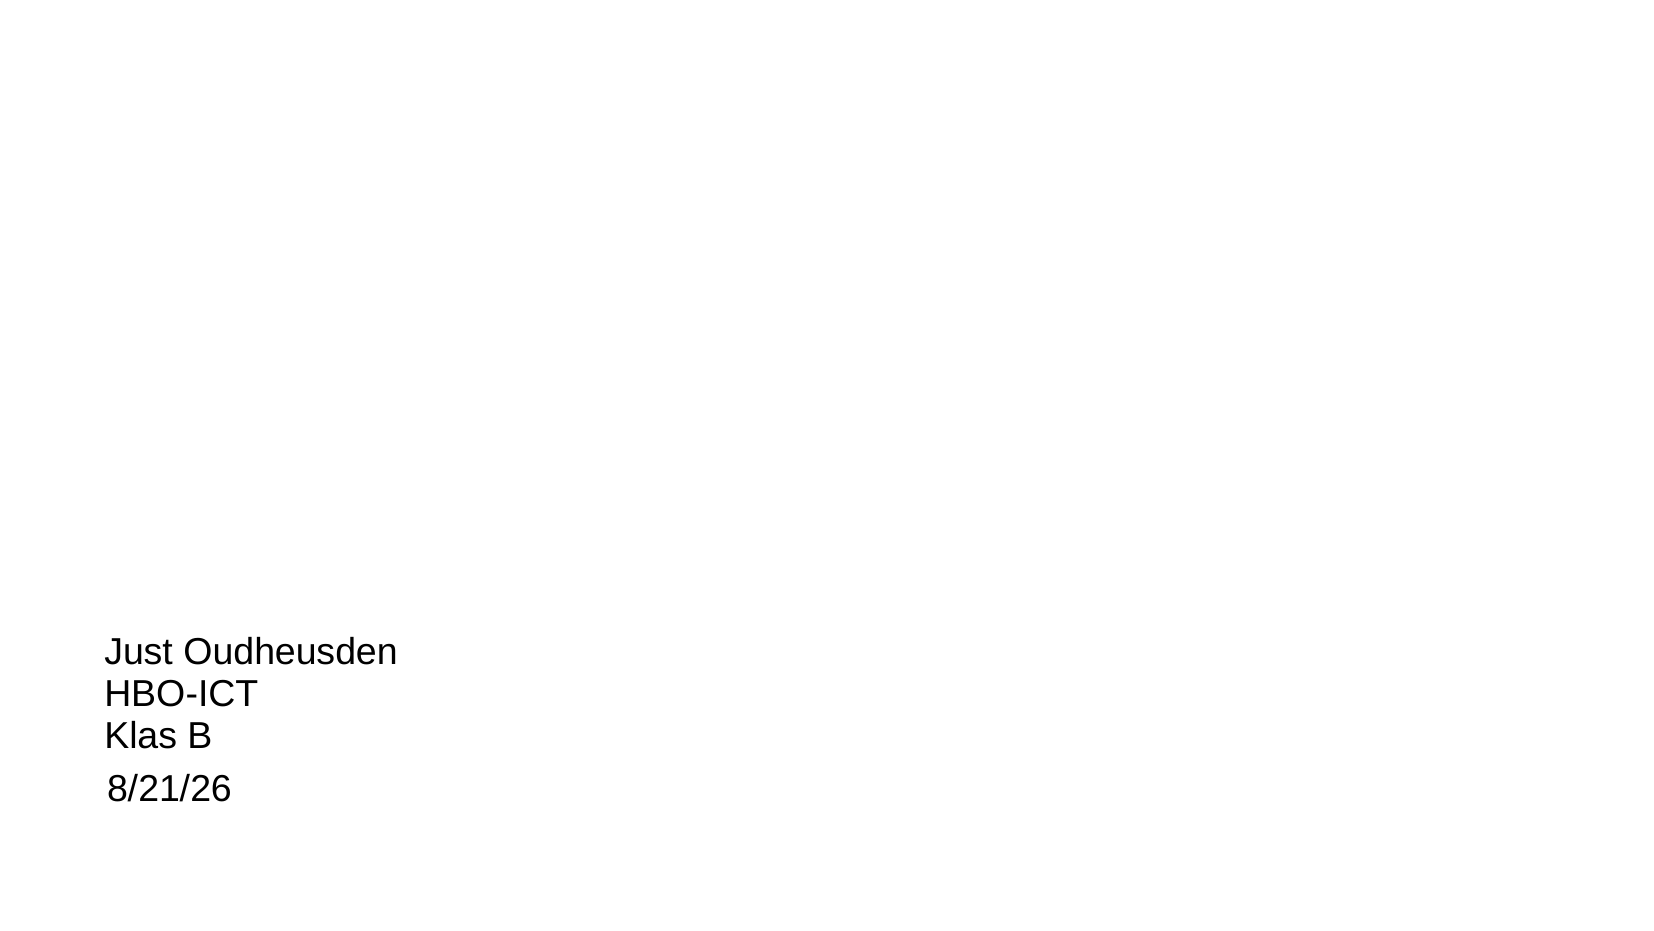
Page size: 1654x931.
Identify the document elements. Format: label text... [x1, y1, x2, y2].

text_box Just Oudheusden HBO-ICT Klas B [89, 622, 413, 826]
